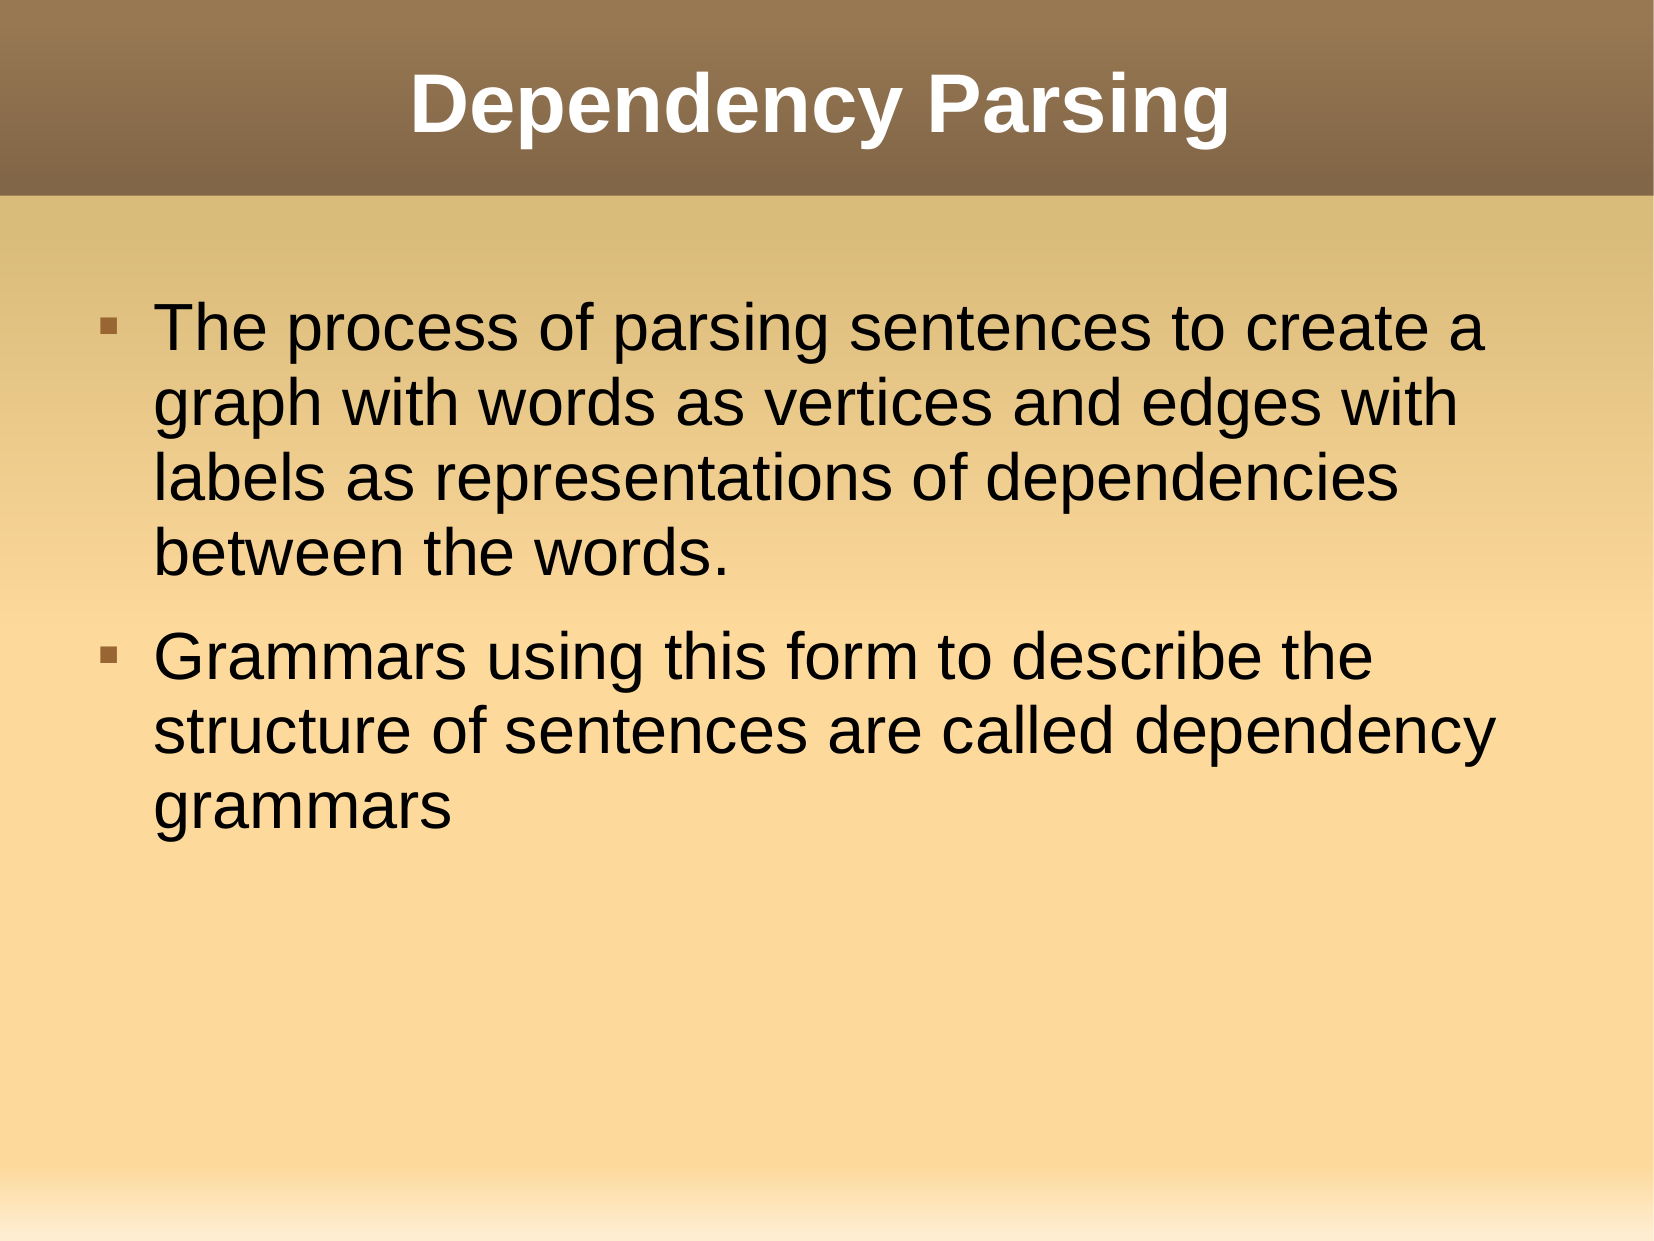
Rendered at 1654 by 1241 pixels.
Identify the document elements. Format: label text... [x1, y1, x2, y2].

list The process of parsing sentences to create a graph with words as vertices and edges with labels as representations of dependencies between the words. Grammars using this form to describe the structure of sentences are called dependency grammars [82, 290, 1571, 1094]
picture [0, 0, 1654, 1241]
title Dependency Parsing [76, 7, 1565, 200]
